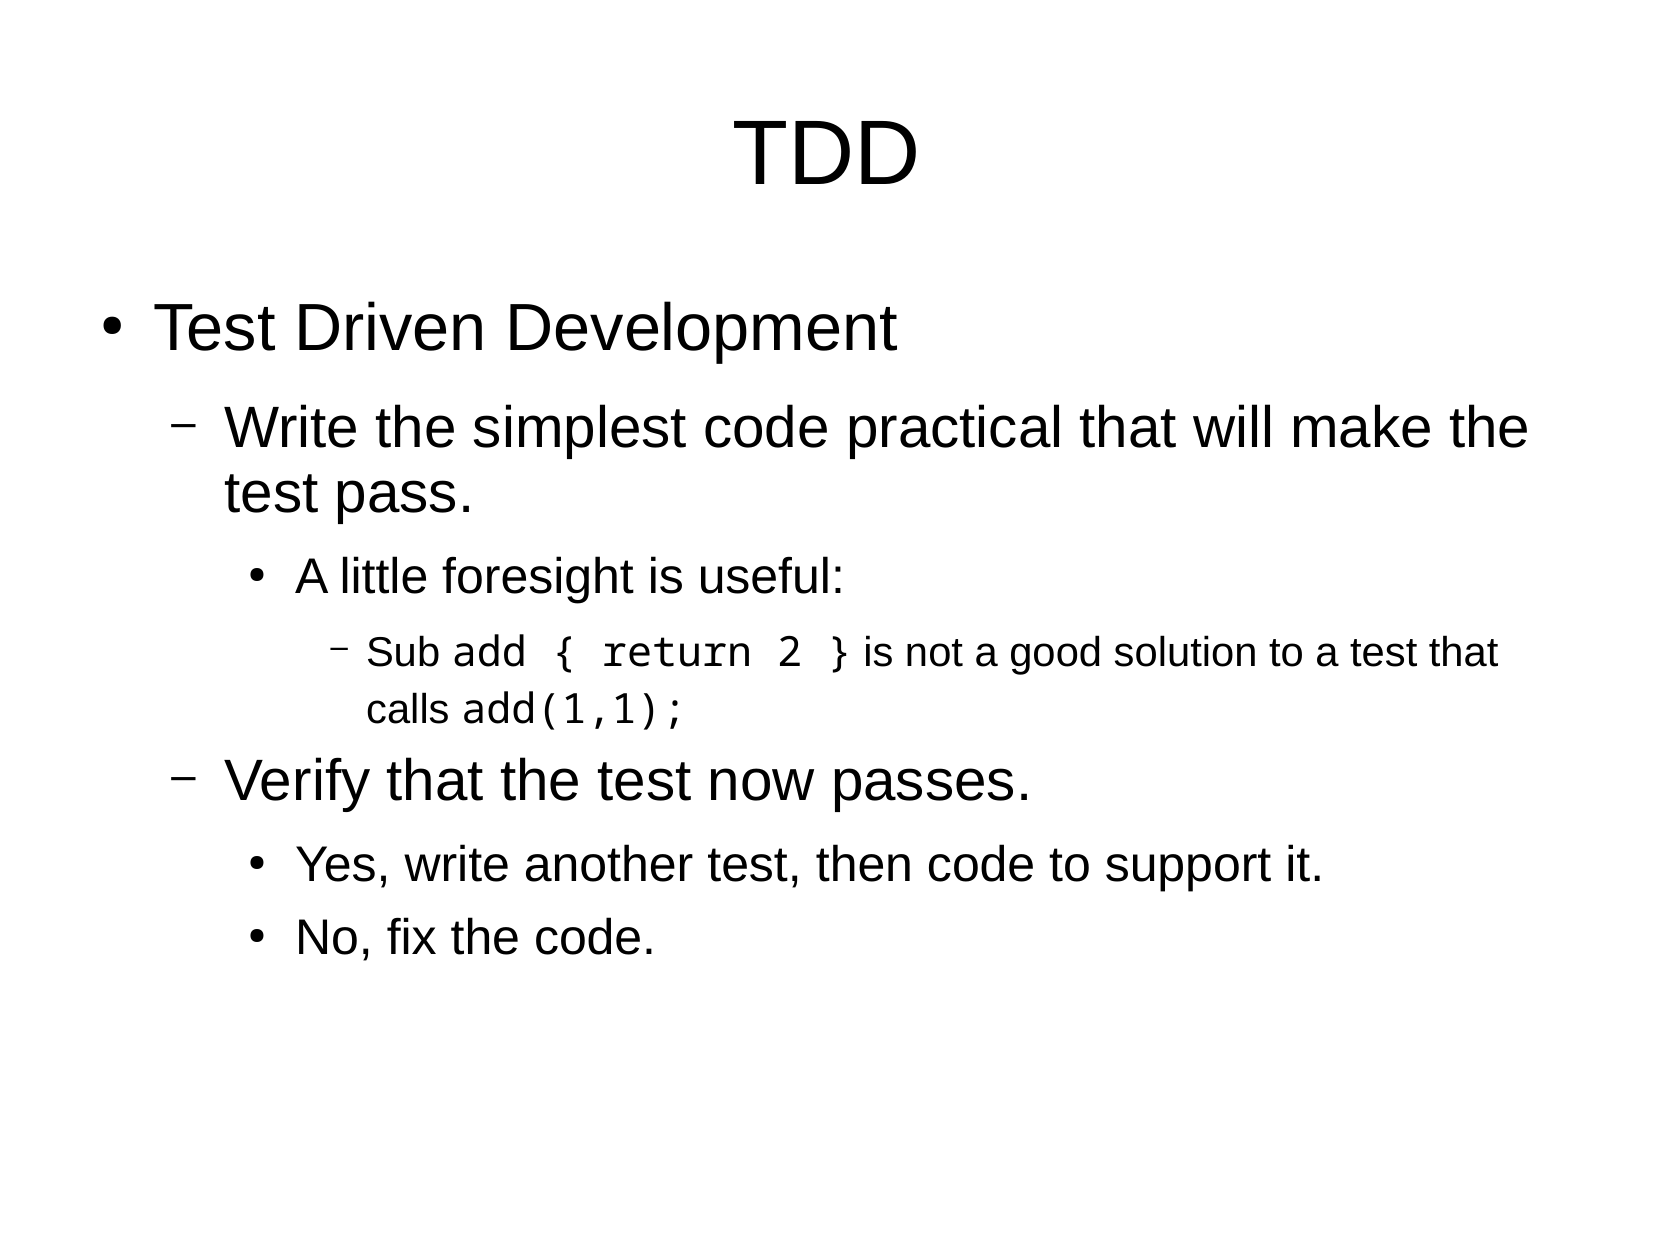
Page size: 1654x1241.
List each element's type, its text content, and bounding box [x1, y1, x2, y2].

title TDD [82, 49, 1571, 257]
list Test Driven Development Write the simplest code practical that will make the test pass. A little foresight is useful: Sub add { return 2 } is not a good solution to a test that calls add(1,1); Verify that the test now passes. Yes, write another test, then code to support it. No, fix the code. [82, 290, 1571, 1010]
